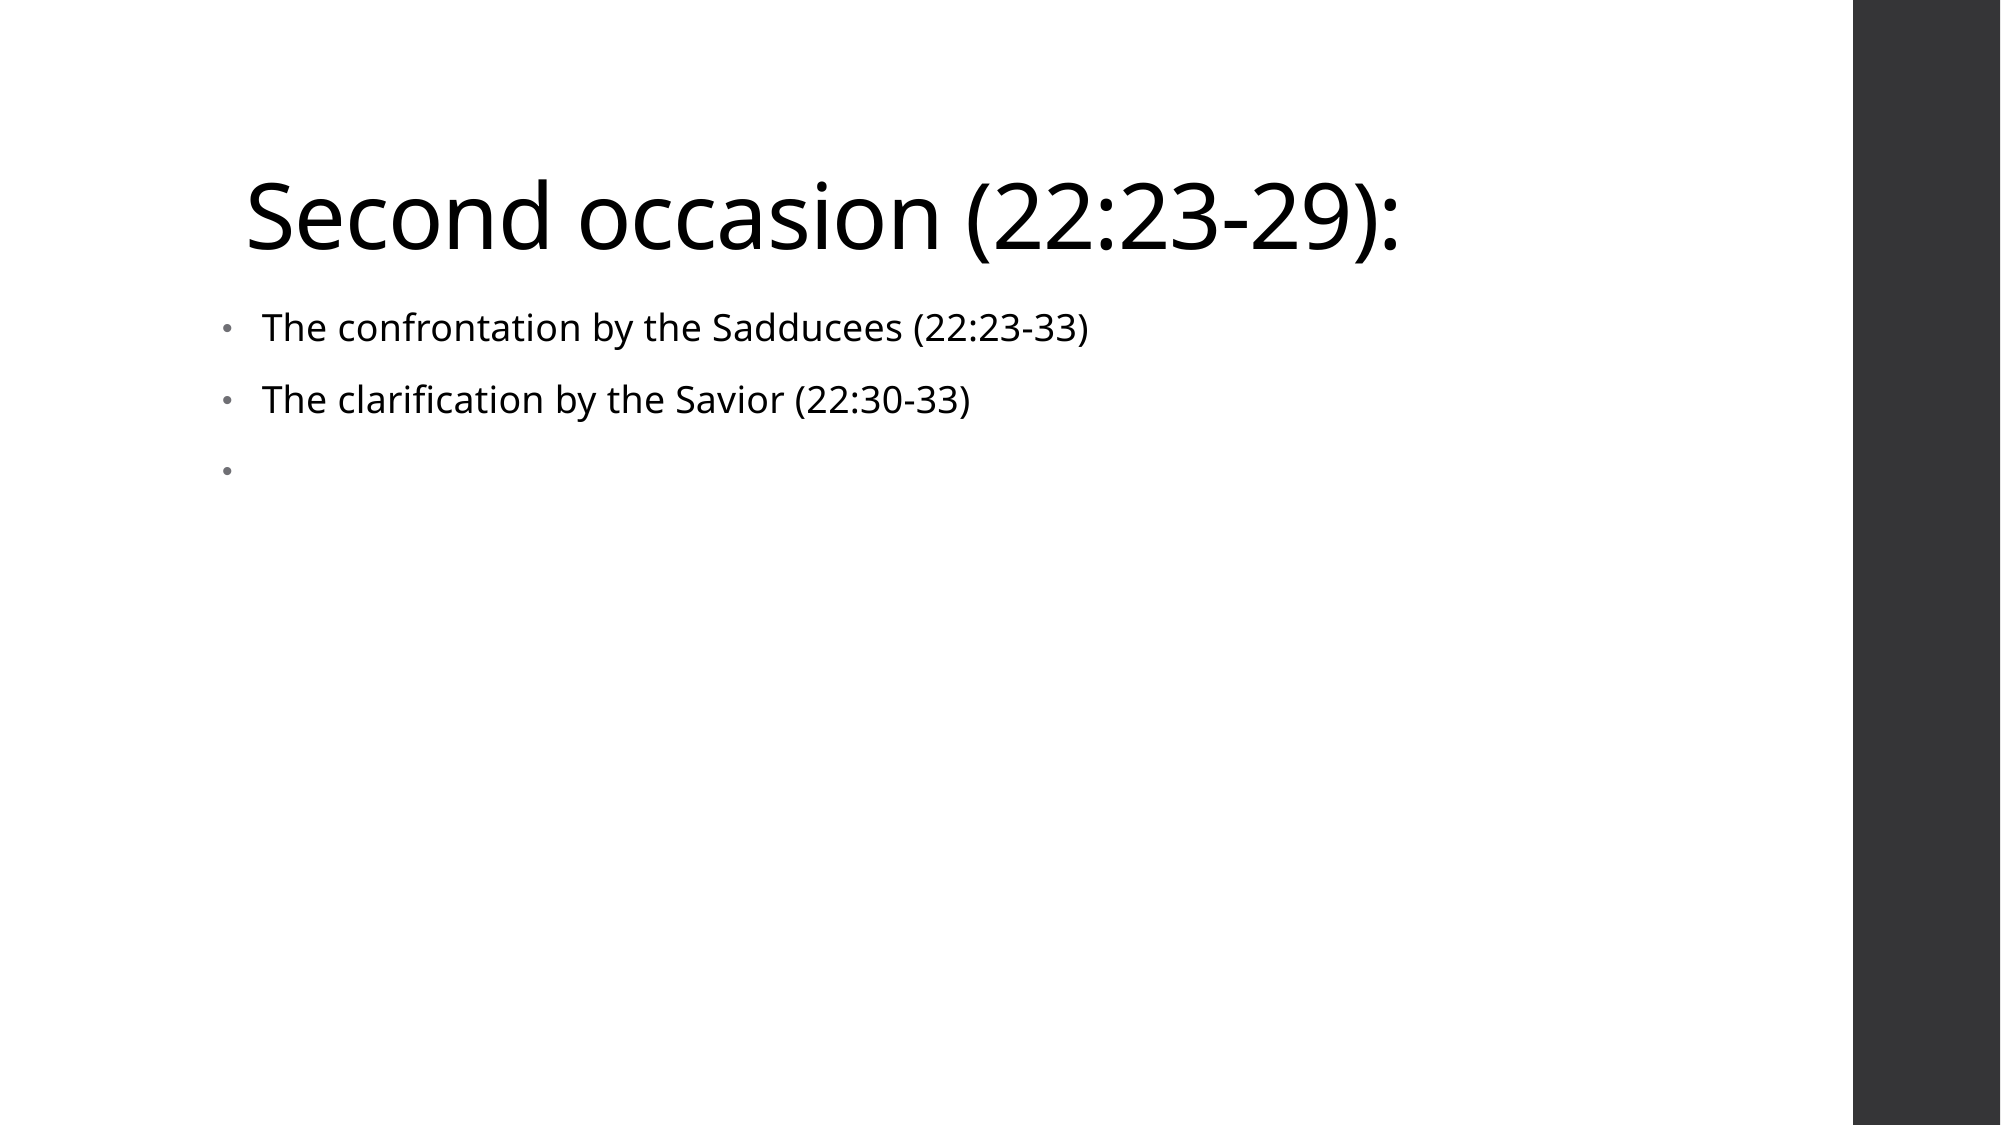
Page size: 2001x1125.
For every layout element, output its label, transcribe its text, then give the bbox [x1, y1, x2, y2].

list The confrontation by the Sadducees (22:23-33) The clarification by the Savior (22:30-33) [206, 299, 1617, 1014]
title Second occasion (22:23-29): [206, 60, 1797, 278]
